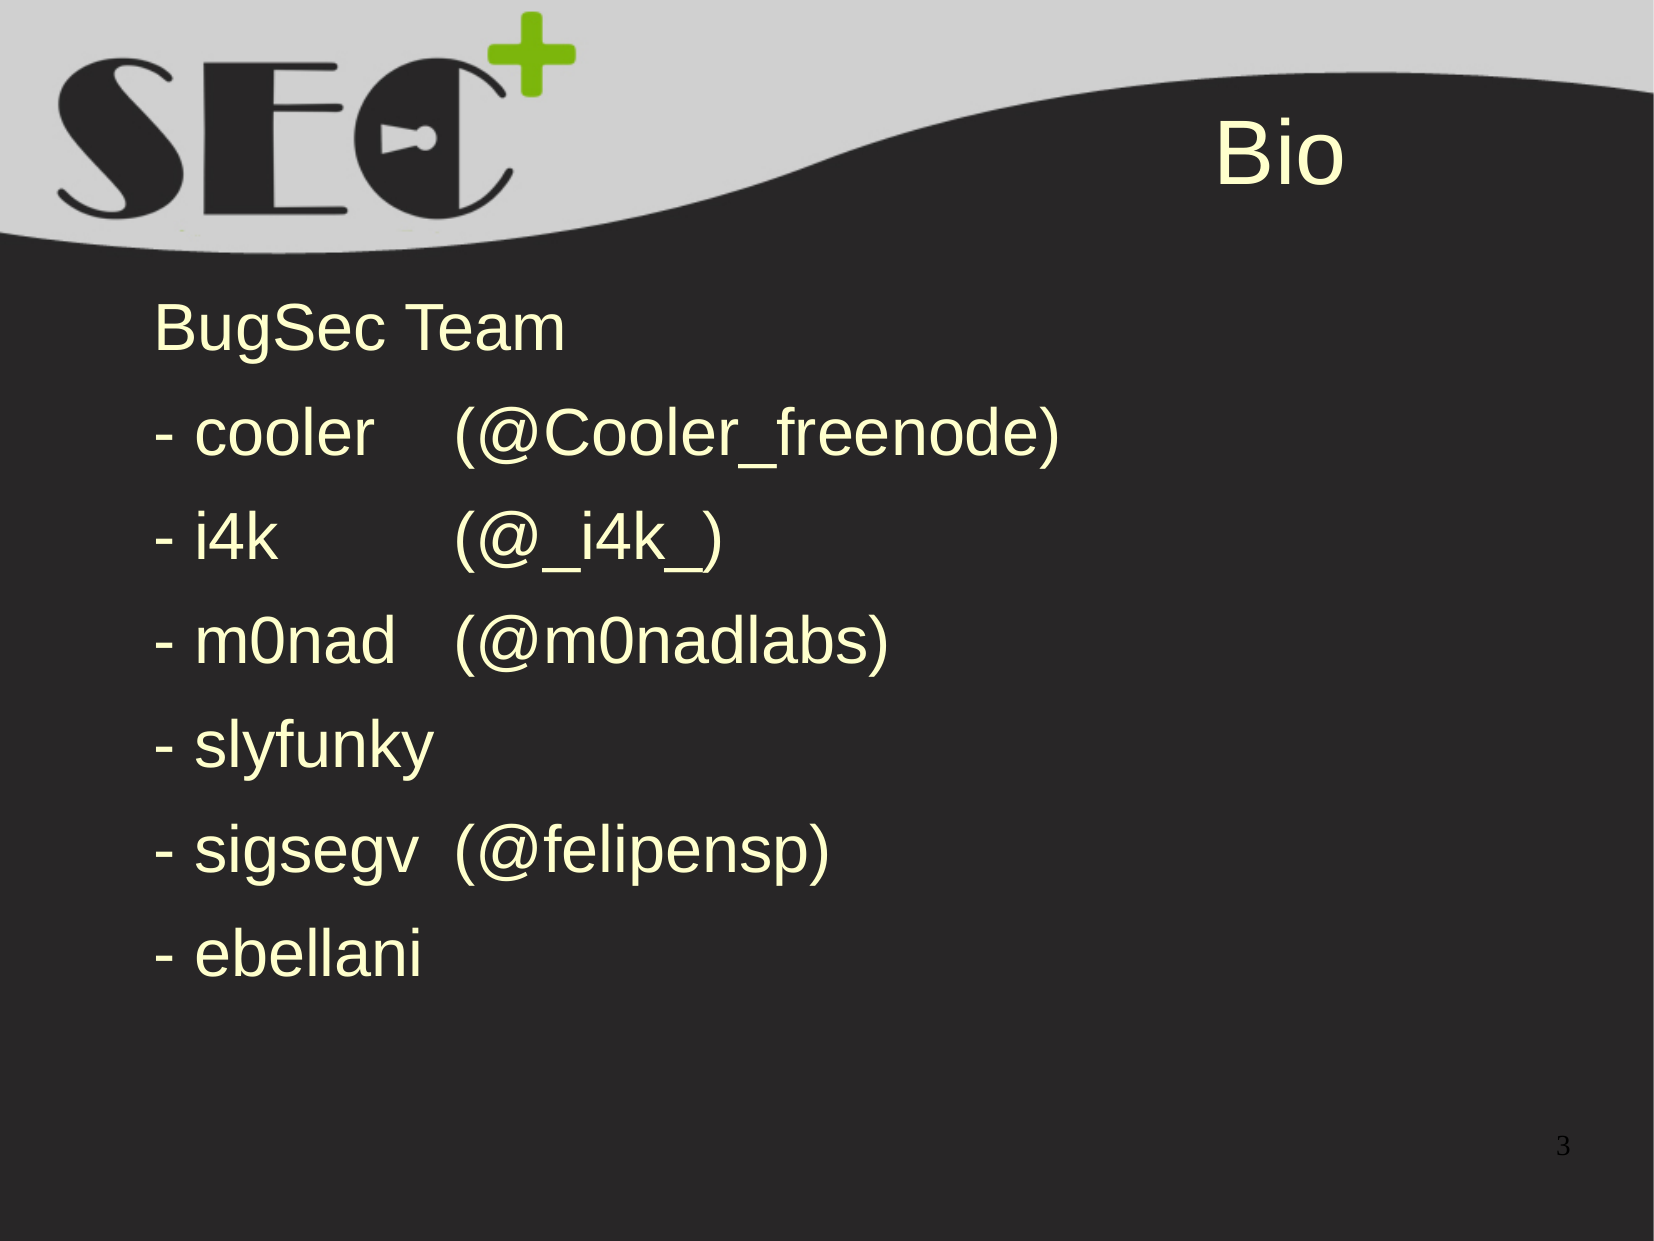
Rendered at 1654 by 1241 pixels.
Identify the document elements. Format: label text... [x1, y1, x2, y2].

title Bio [990, 49, 1571, 257]
list BugSec Team - cooler (@Cooler_freenode) - i4k (@_i4k_) - m0nad (@m0nadlabs) - slyfunky - sigsegv (@felipensp) - ebellani [82, 290, 1571, 1109]
picture [0, 0, 1654, 1241]
